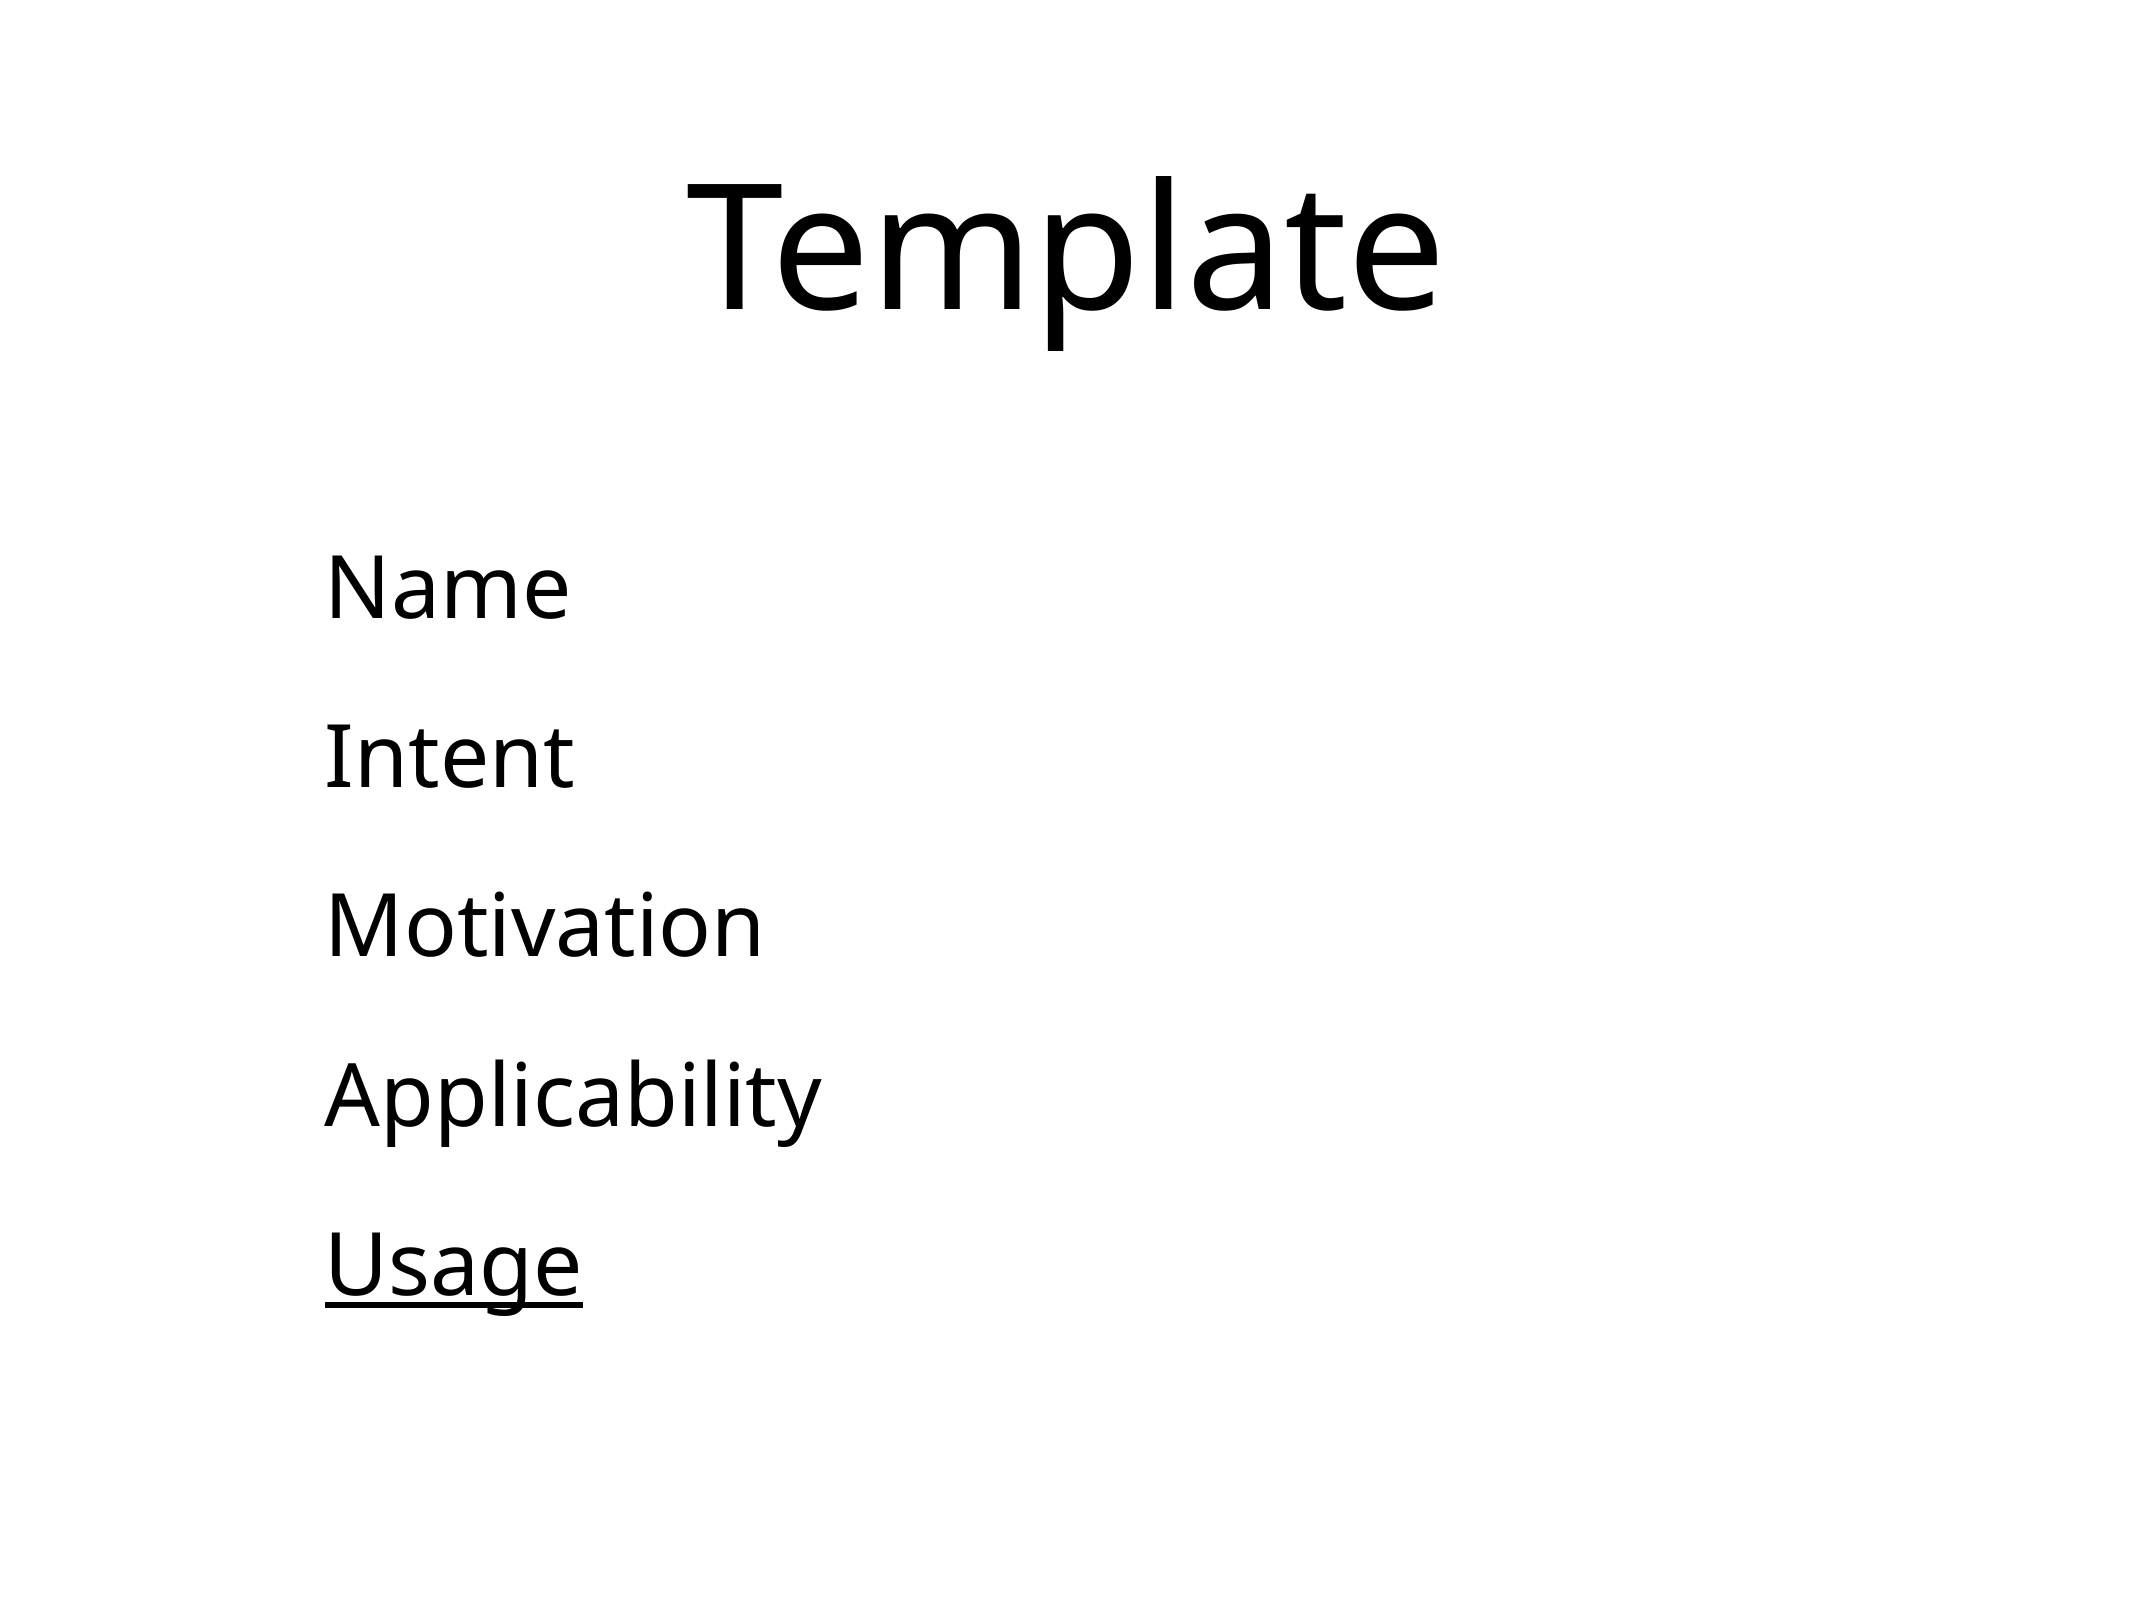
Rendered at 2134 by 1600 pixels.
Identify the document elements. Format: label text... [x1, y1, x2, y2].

title Template [208, 30, 1925, 249]
subtitle Name Intent Motivation Applicability Usage [208, 249, 1925, 1597]
